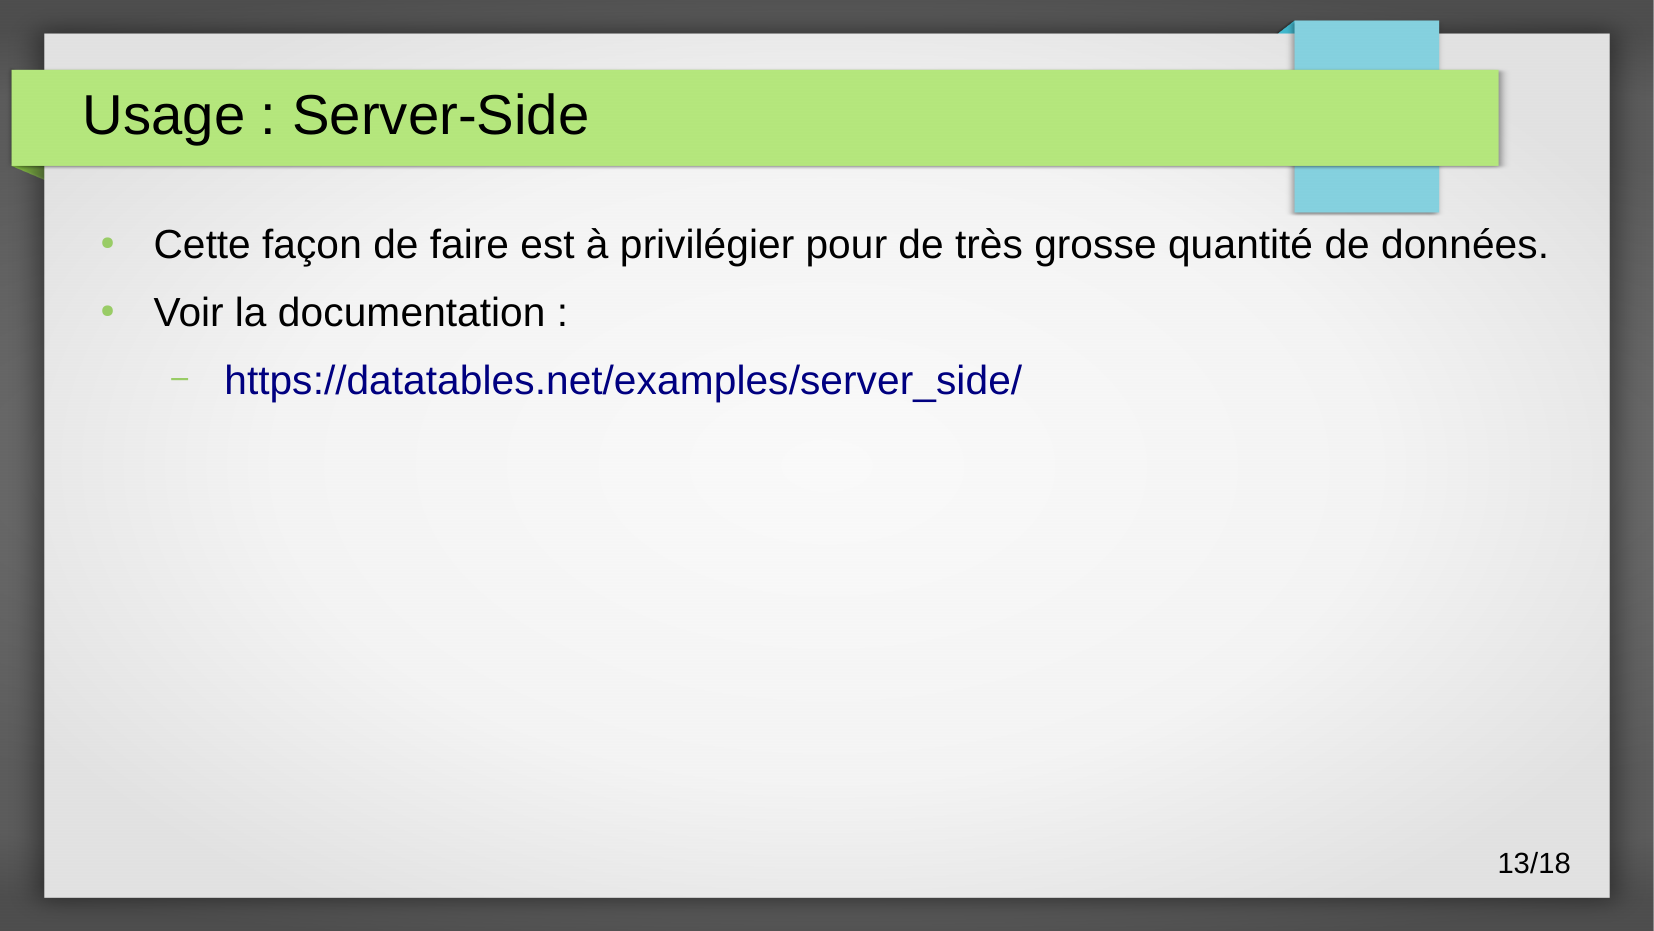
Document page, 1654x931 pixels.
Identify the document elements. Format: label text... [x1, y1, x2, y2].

picture [0, 0, 1654, 931]
list Cette façon de faire est à privilégier pour de très grosse quantité de données. Voir la documentation : https://datatables.net/examples/server_side/ [82, 221, 1571, 761]
title Usage : Server-Side [82, 70, 1264, 160]
